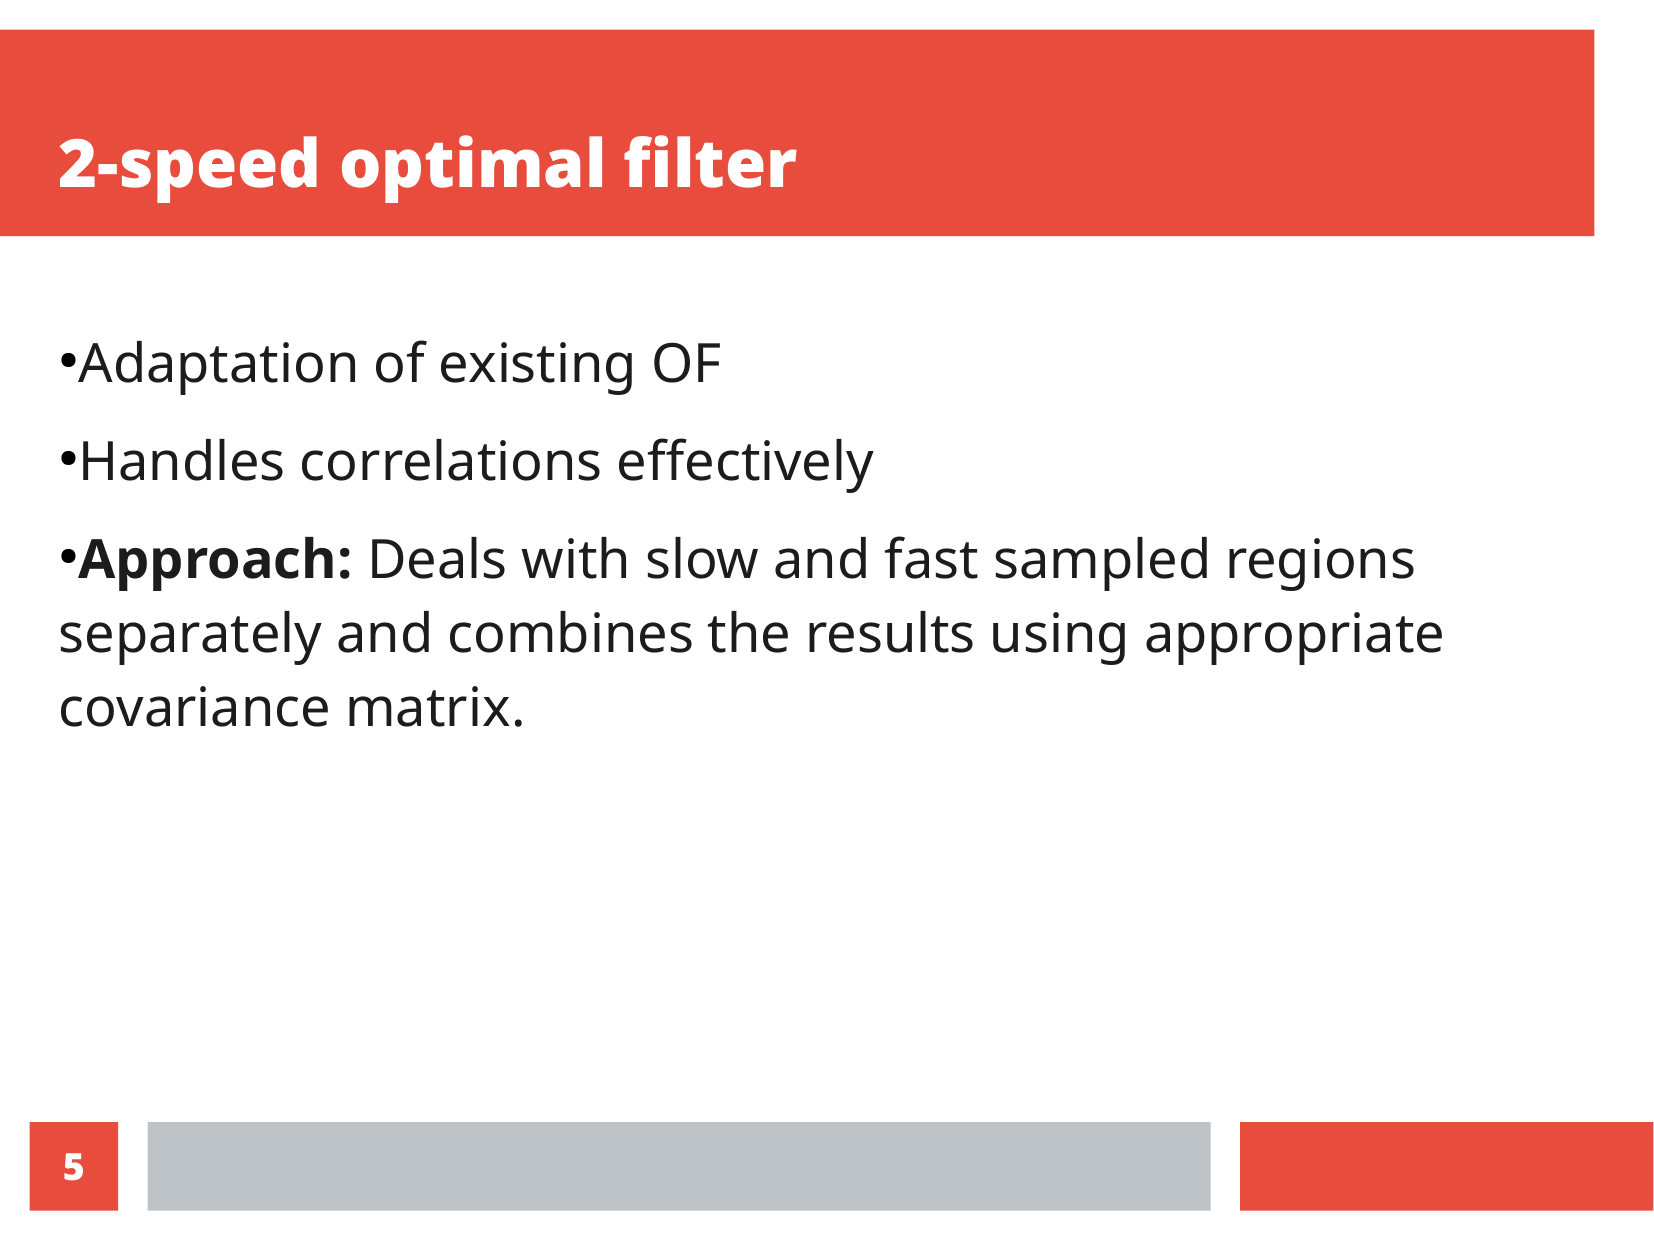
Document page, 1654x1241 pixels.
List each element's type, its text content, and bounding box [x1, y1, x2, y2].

list Adaptation of existing OF Handles correlations effectively Approach: Deals with slow and fast sampled regions separately and combines the results using appropriate covariance matrix. [59, 324, 1565, 1093]
title 2-speed optimal filter [59, 59, 1595, 207]
